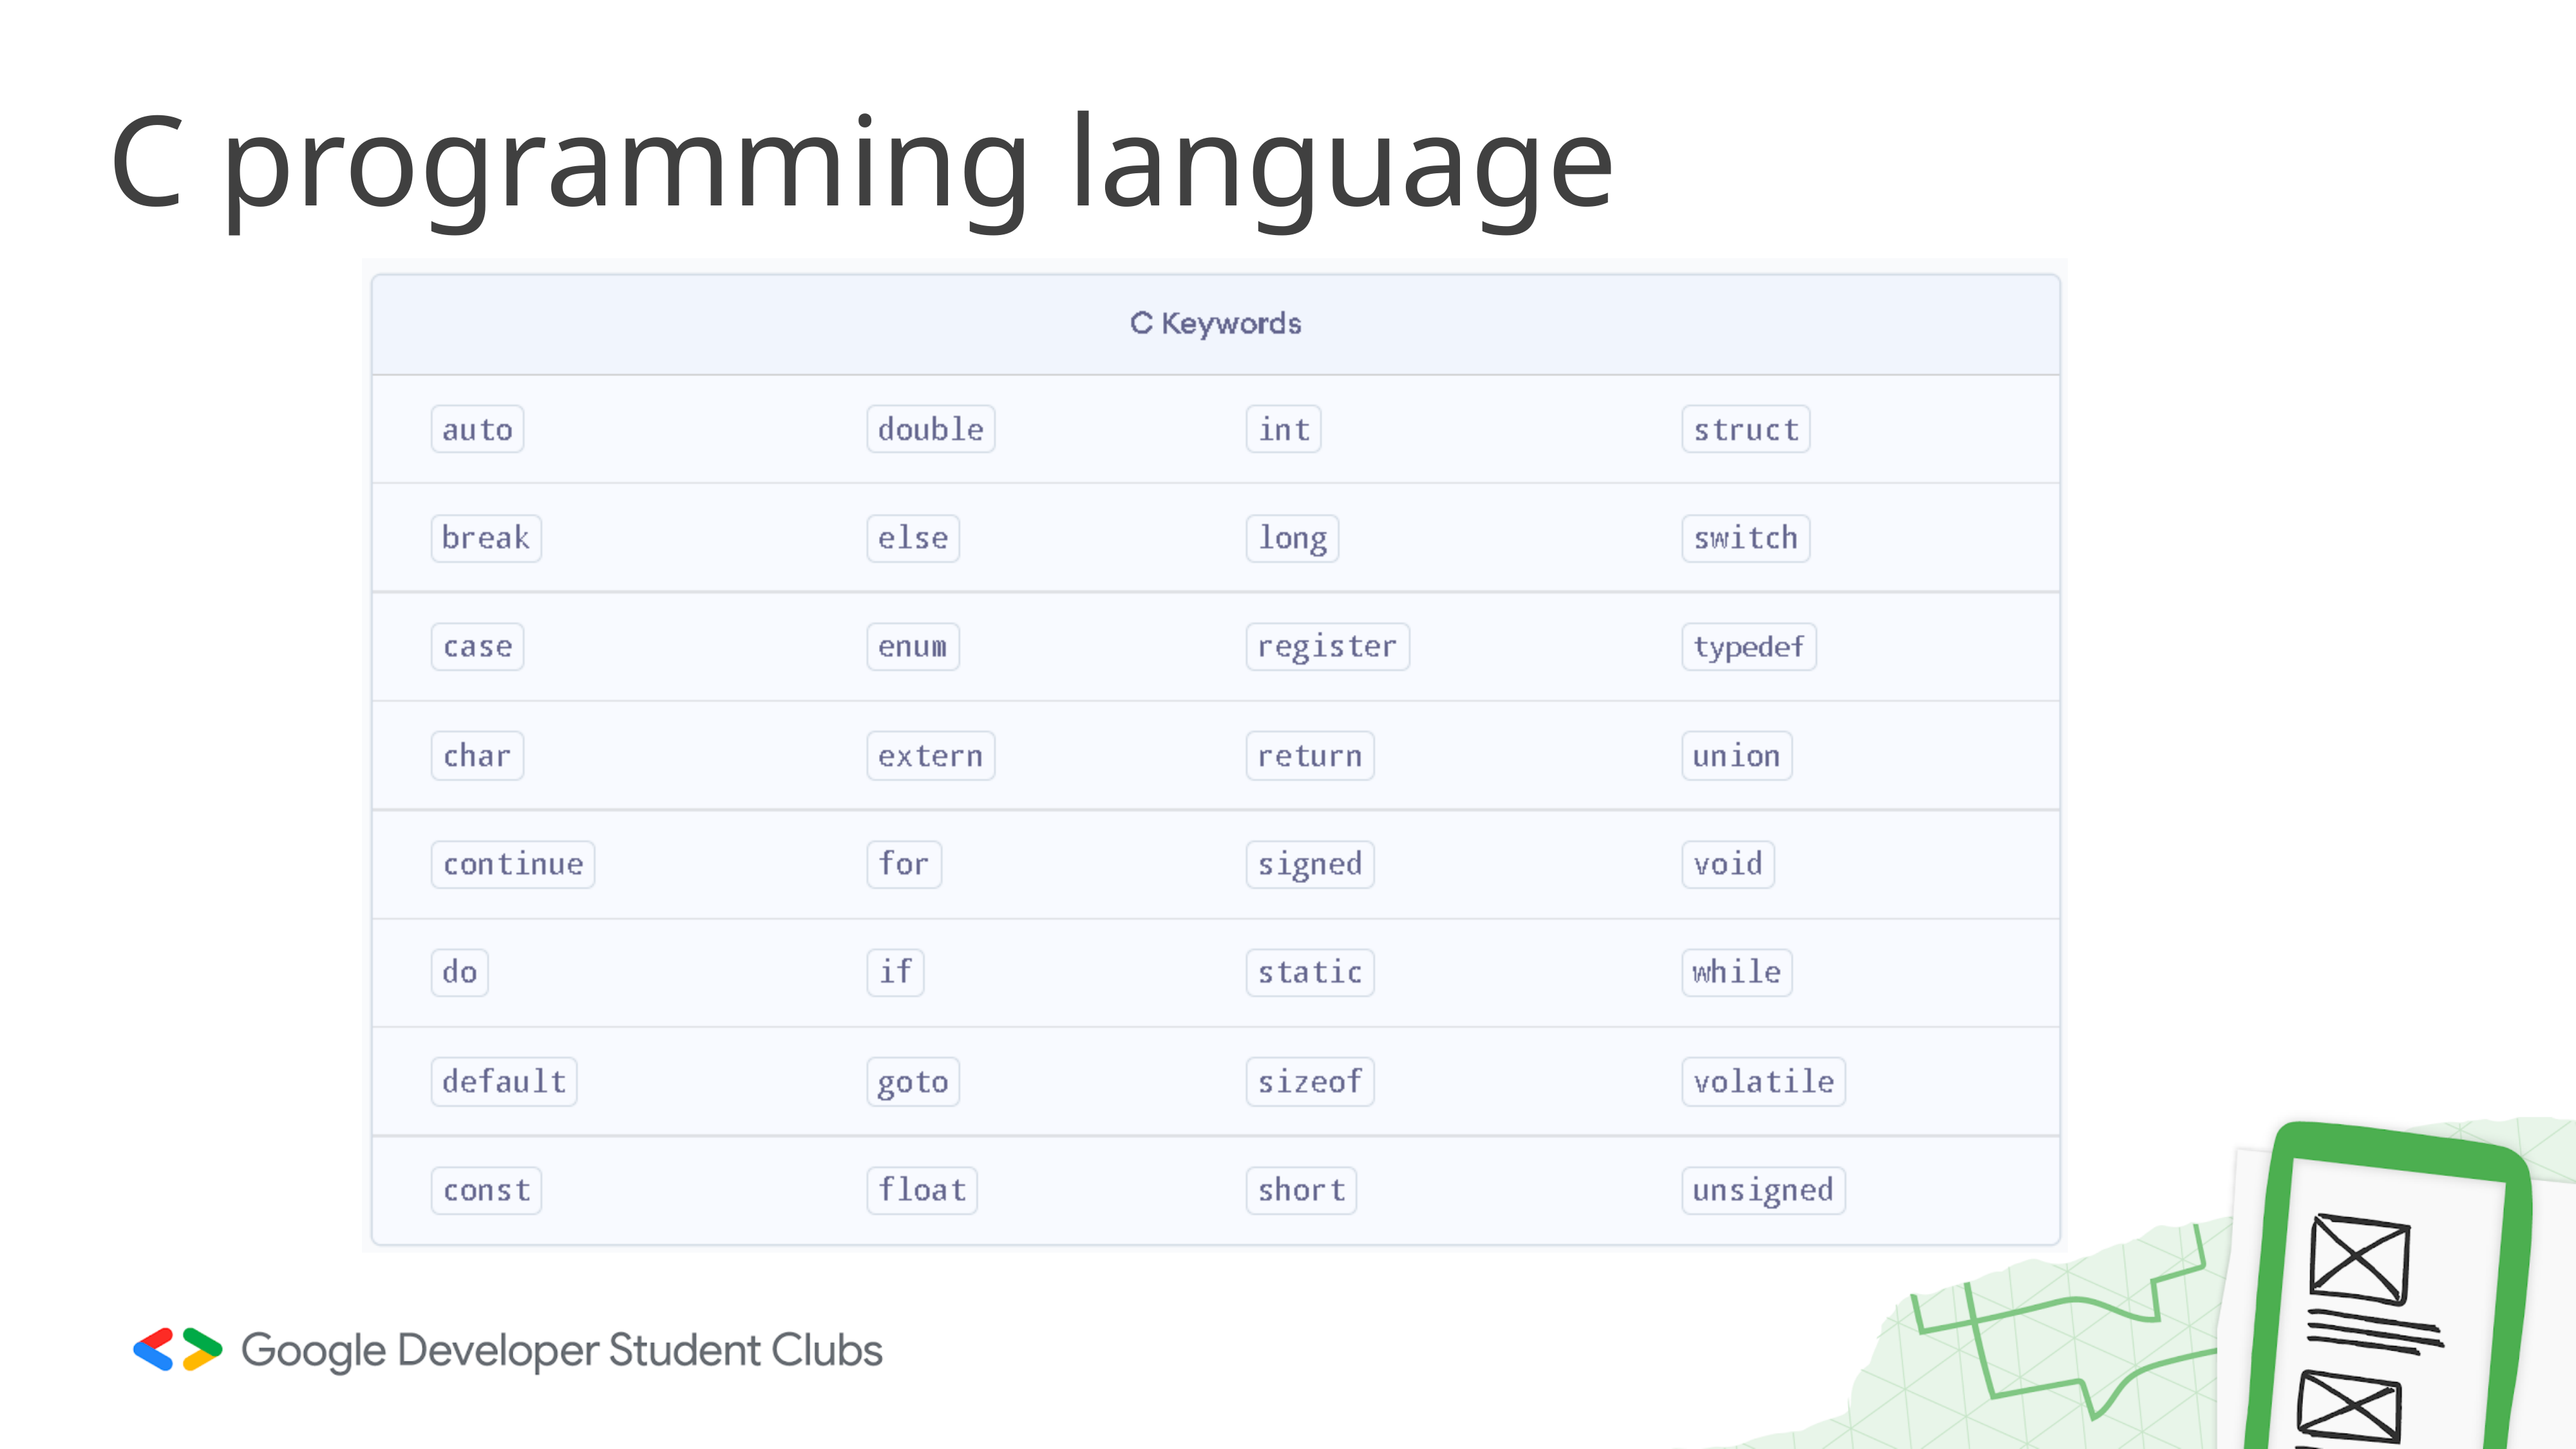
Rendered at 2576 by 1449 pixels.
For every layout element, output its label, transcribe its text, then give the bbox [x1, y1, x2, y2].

picture [0, 0, 2576, 1449]
title C programming language [81, 55, 2401, 349]
